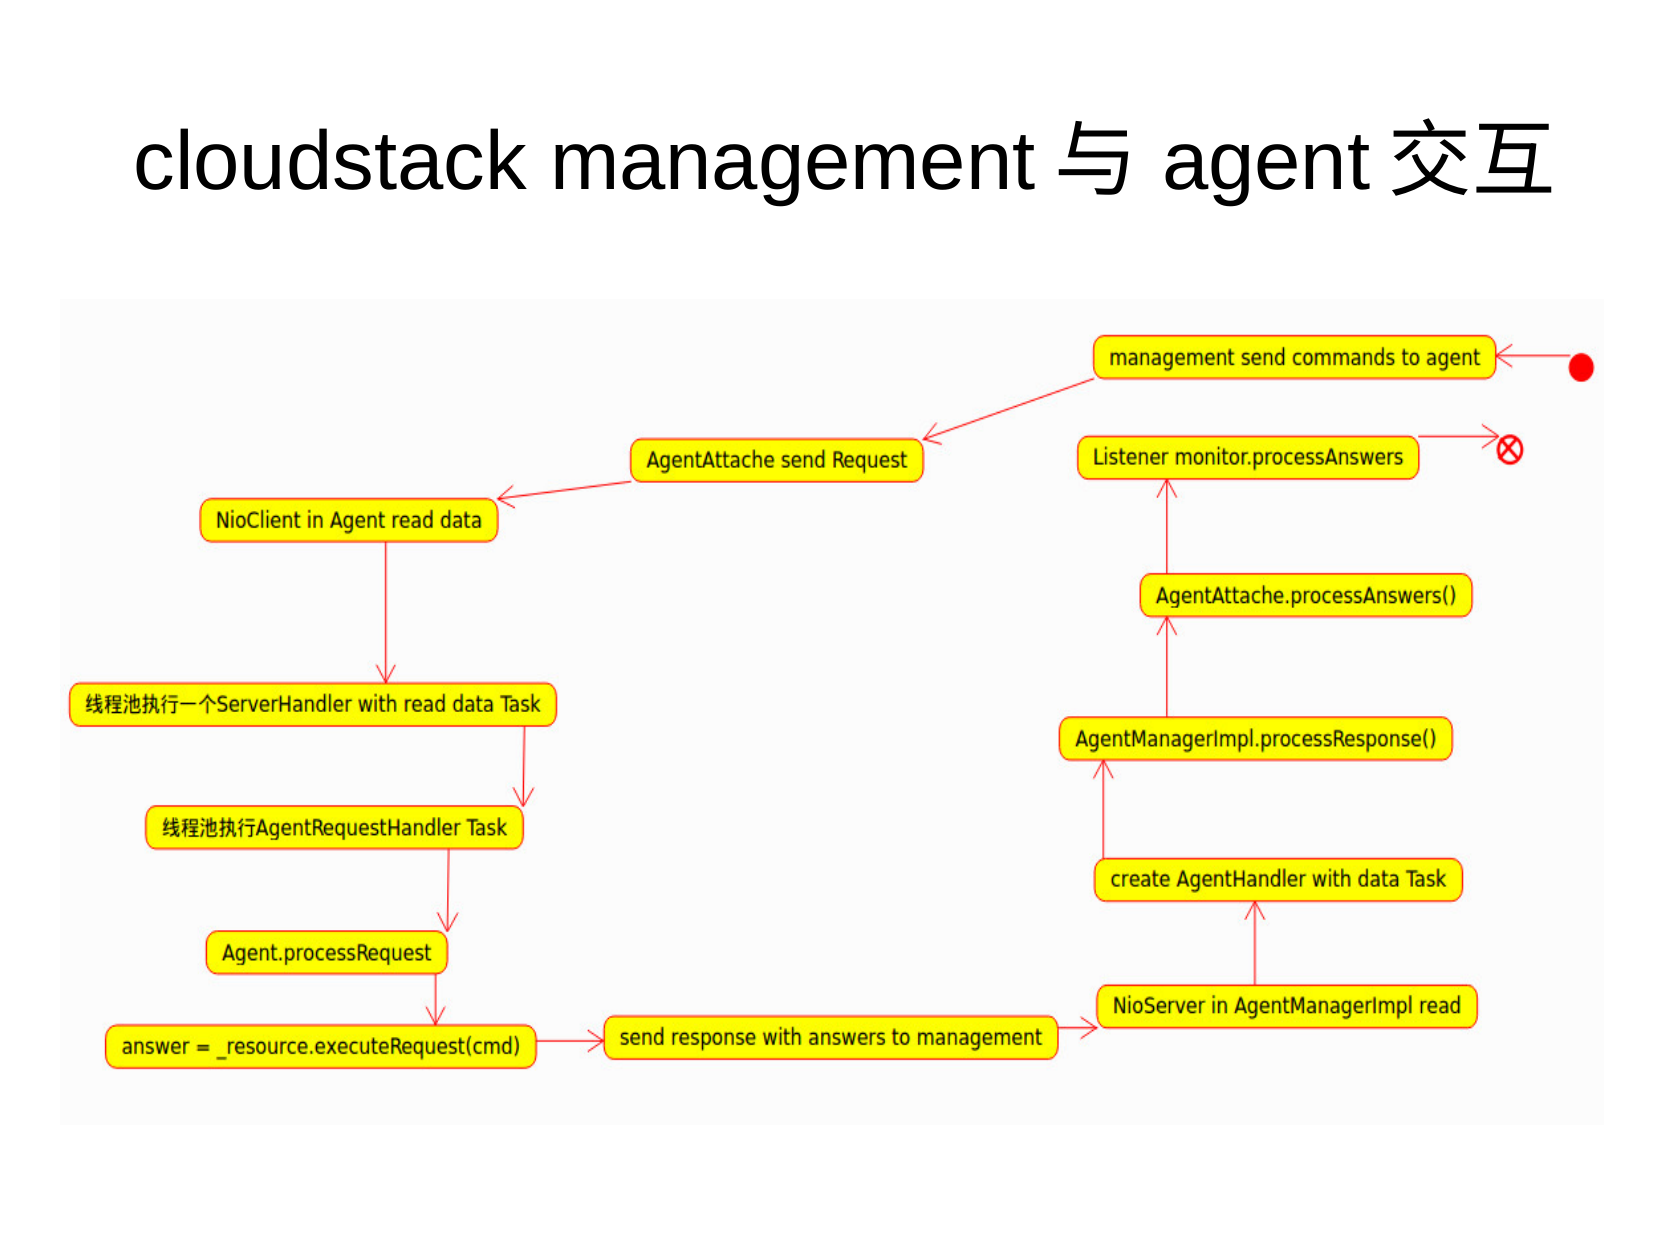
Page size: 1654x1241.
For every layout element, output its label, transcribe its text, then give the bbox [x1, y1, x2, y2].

picture [60, 299, 1604, 1126]
title cloudstack management与agent交互 [82, 49, 1571, 257]
